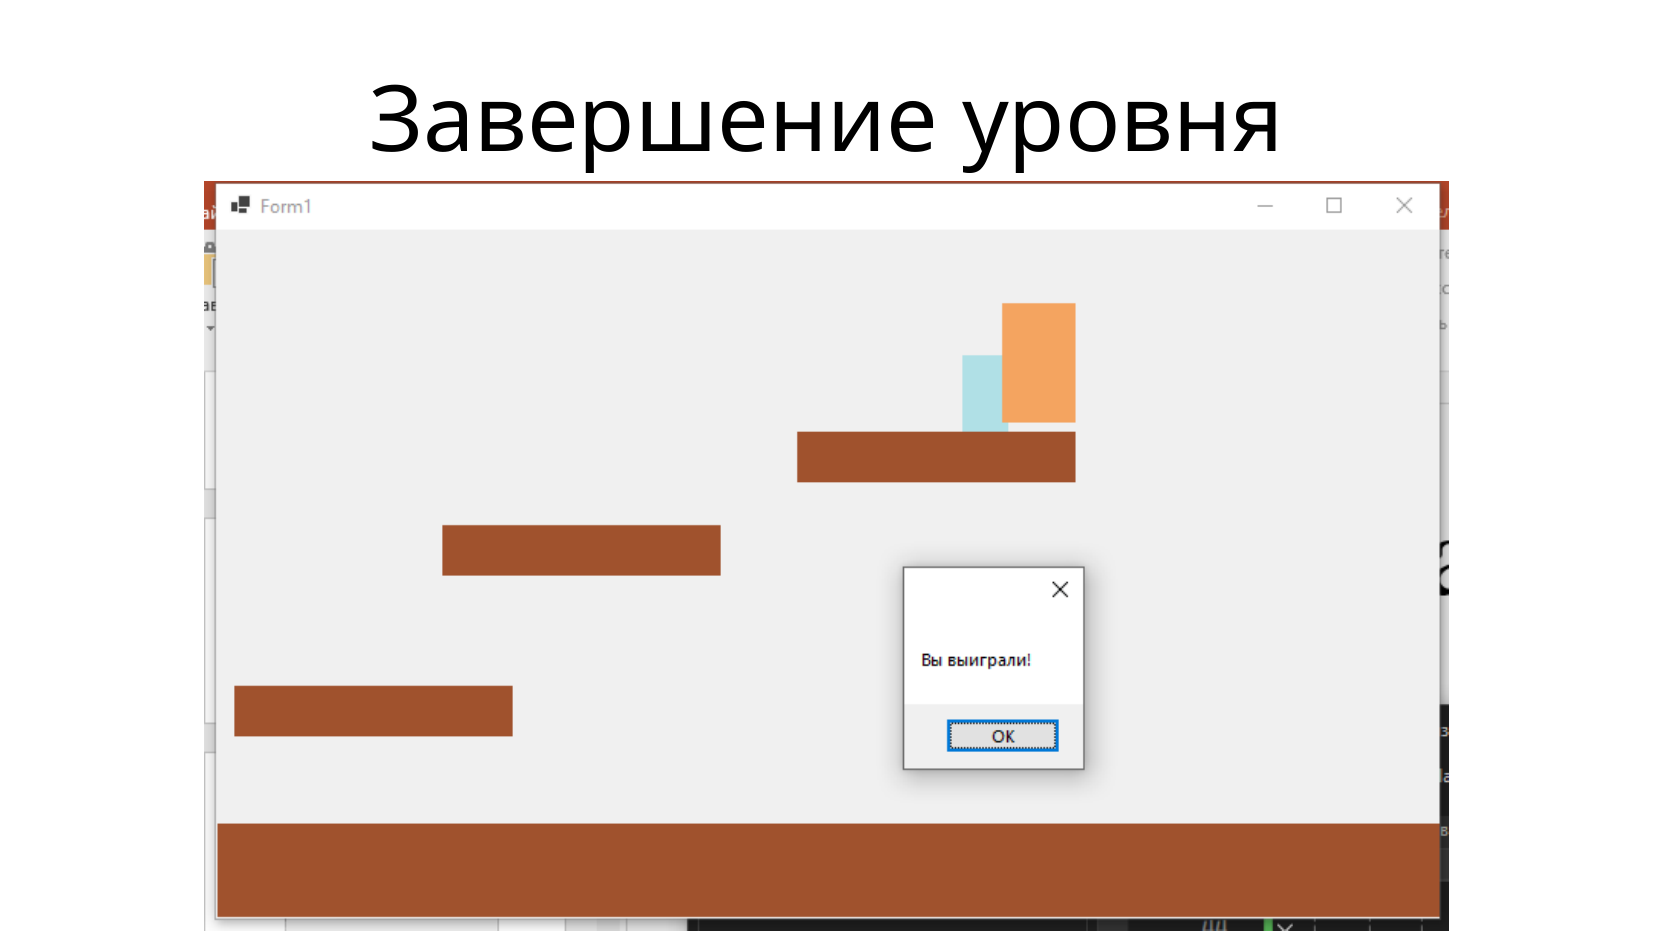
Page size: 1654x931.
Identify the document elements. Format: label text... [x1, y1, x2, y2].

picture [204, 181, 1449, 931]
title Завершение уровня [82, 37, 1571, 193]
